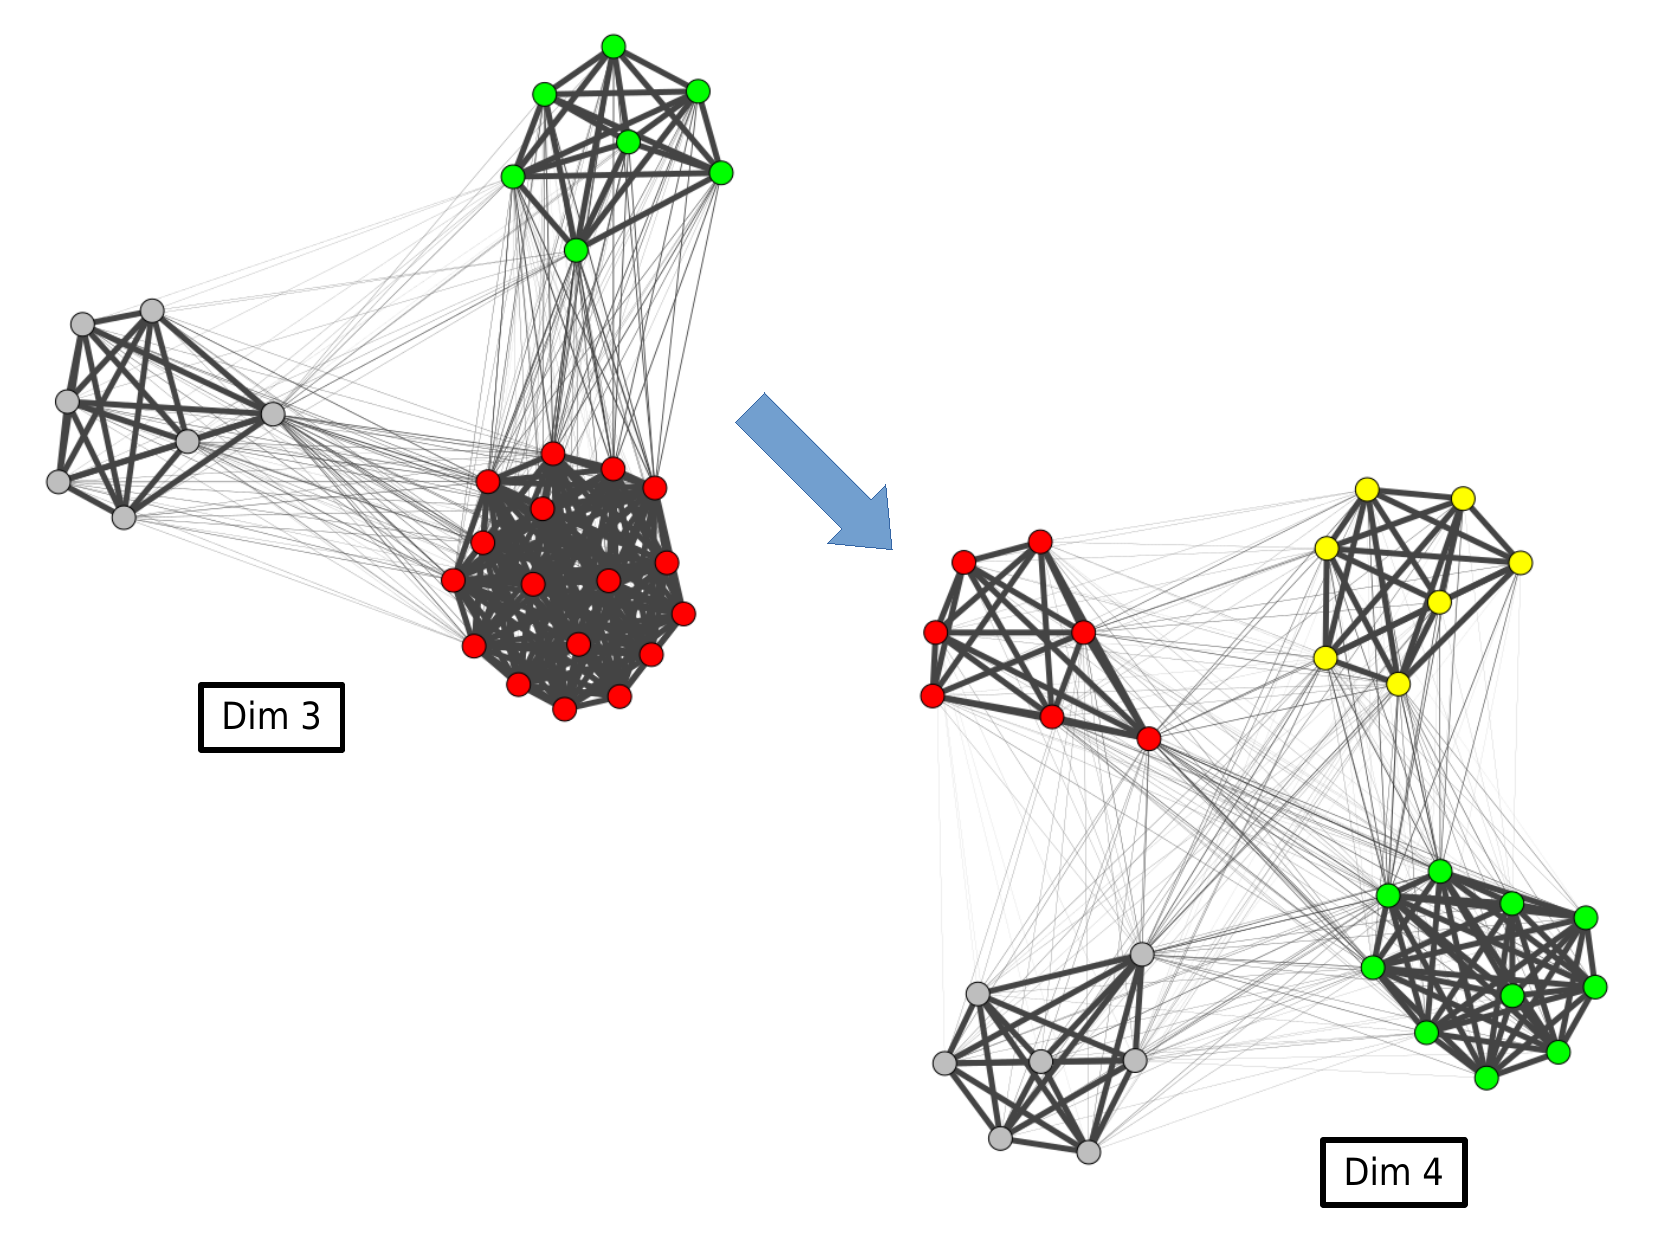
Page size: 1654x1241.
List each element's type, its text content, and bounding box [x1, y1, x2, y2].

text_box Dim 3 [200, 685, 343, 750]
text_box Dim 4 [1322, 1140, 1465, 1205]
text_box [735, 392, 893, 550]
picture [35, 23, 745, 733]
picture [909, 466, 1619, 1176]
